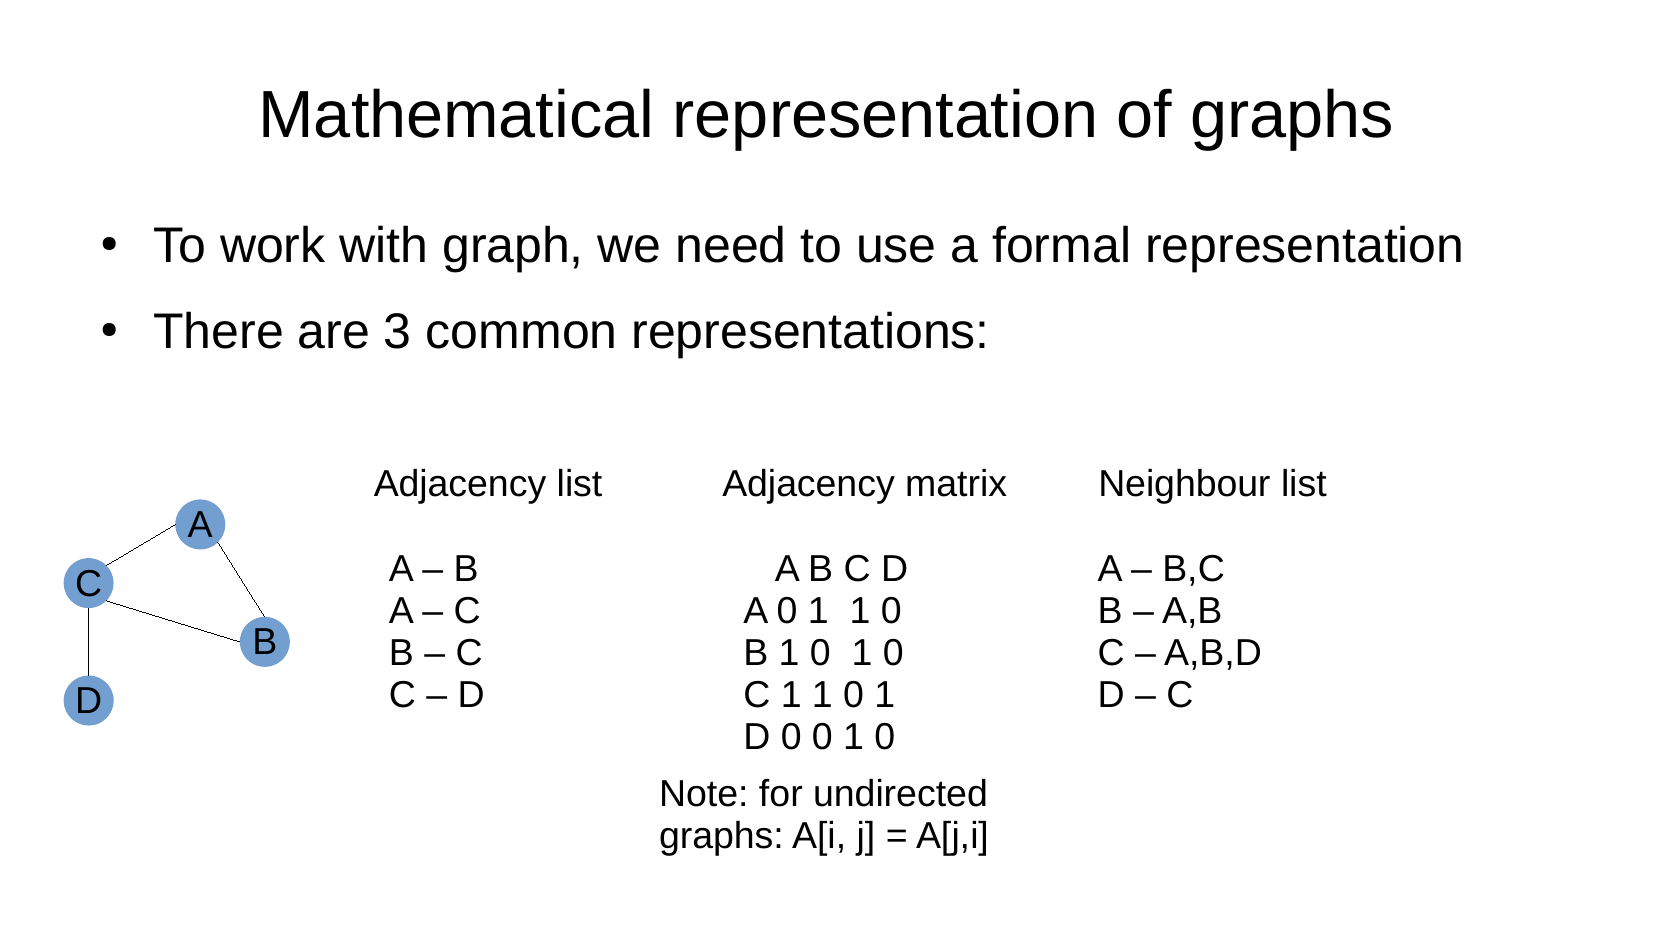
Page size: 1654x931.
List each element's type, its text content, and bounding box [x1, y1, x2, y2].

text_box C [63, 558, 114, 609]
text_box A [175, 499, 226, 550]
title Mathematical representation of graphs [82, 37, 1571, 193]
text_box Neighbour list [1083, 455, 1348, 540]
text_box Adjacency matrix [707, 455, 1070, 554]
text_box A – B,C B – A,B C – A,B,D D – C [1083, 540, 1352, 724]
text_box Note: for undirected graphs: A[i, j] = A[j,i] [644, 764, 1027, 864]
text_box A B C D A 0 1 1 0 B 1 0 1 0 C 1 1 0 1 D 0 0 1 0 [728, 540, 997, 764]
text_box Adjacency list [359, 455, 658, 554]
list To work with graph, we need to use a formal representation There are 3 common representations: [82, 217, 1571, 758]
text_box B [239, 616, 290, 667]
text_box D [63, 675, 114, 726]
text_box A – B A – C B – C C – D [374, 540, 643, 724]
